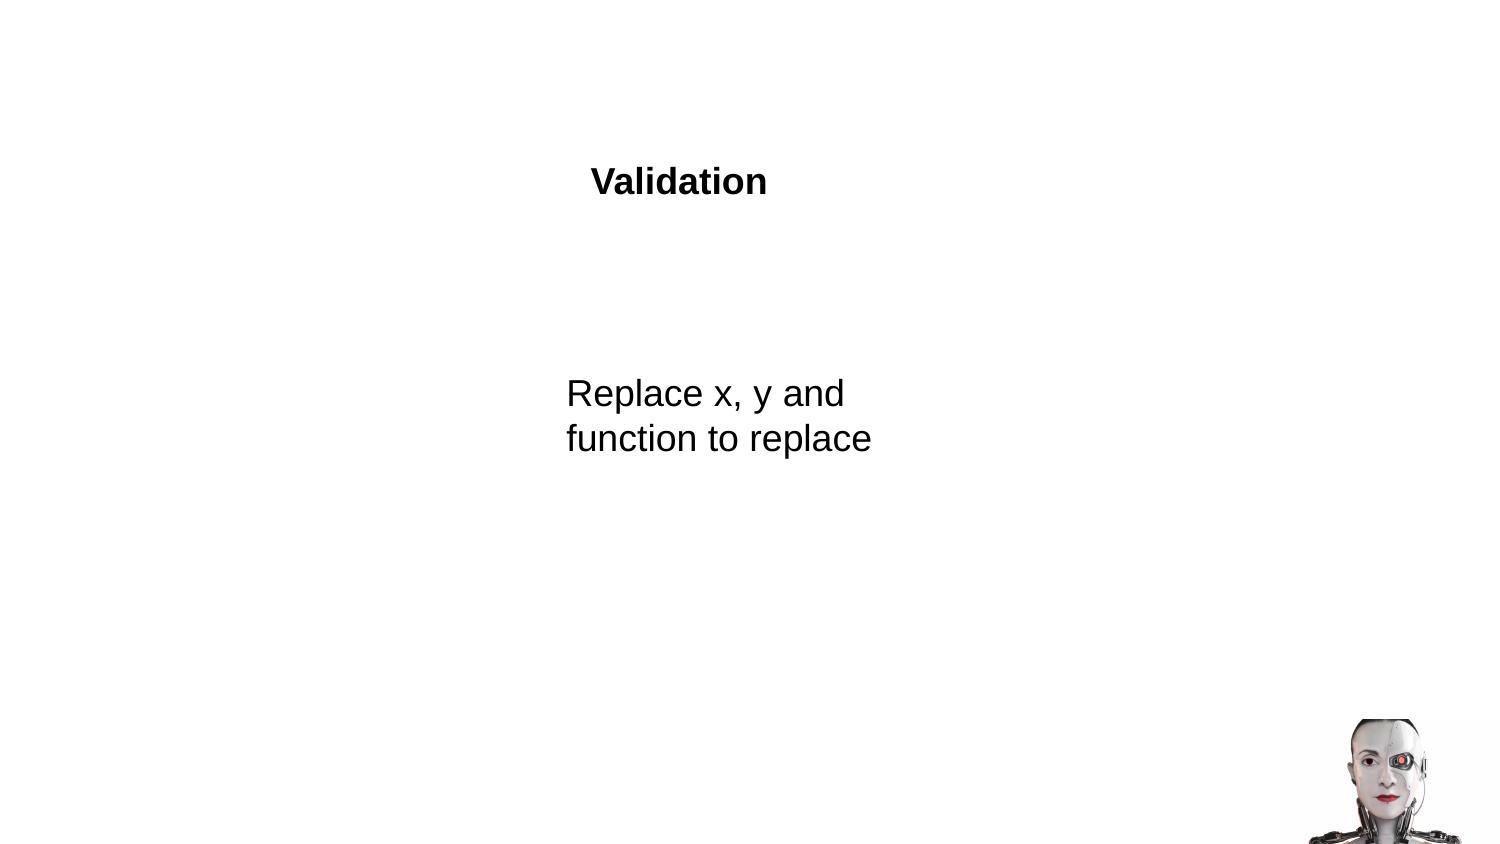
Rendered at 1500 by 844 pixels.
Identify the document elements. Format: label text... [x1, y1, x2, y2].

text_box Replace x, y and function to replace [551, 354, 949, 475]
picture [1279, 719, 1500, 844]
text_box Validation [575, 141, 881, 217]
